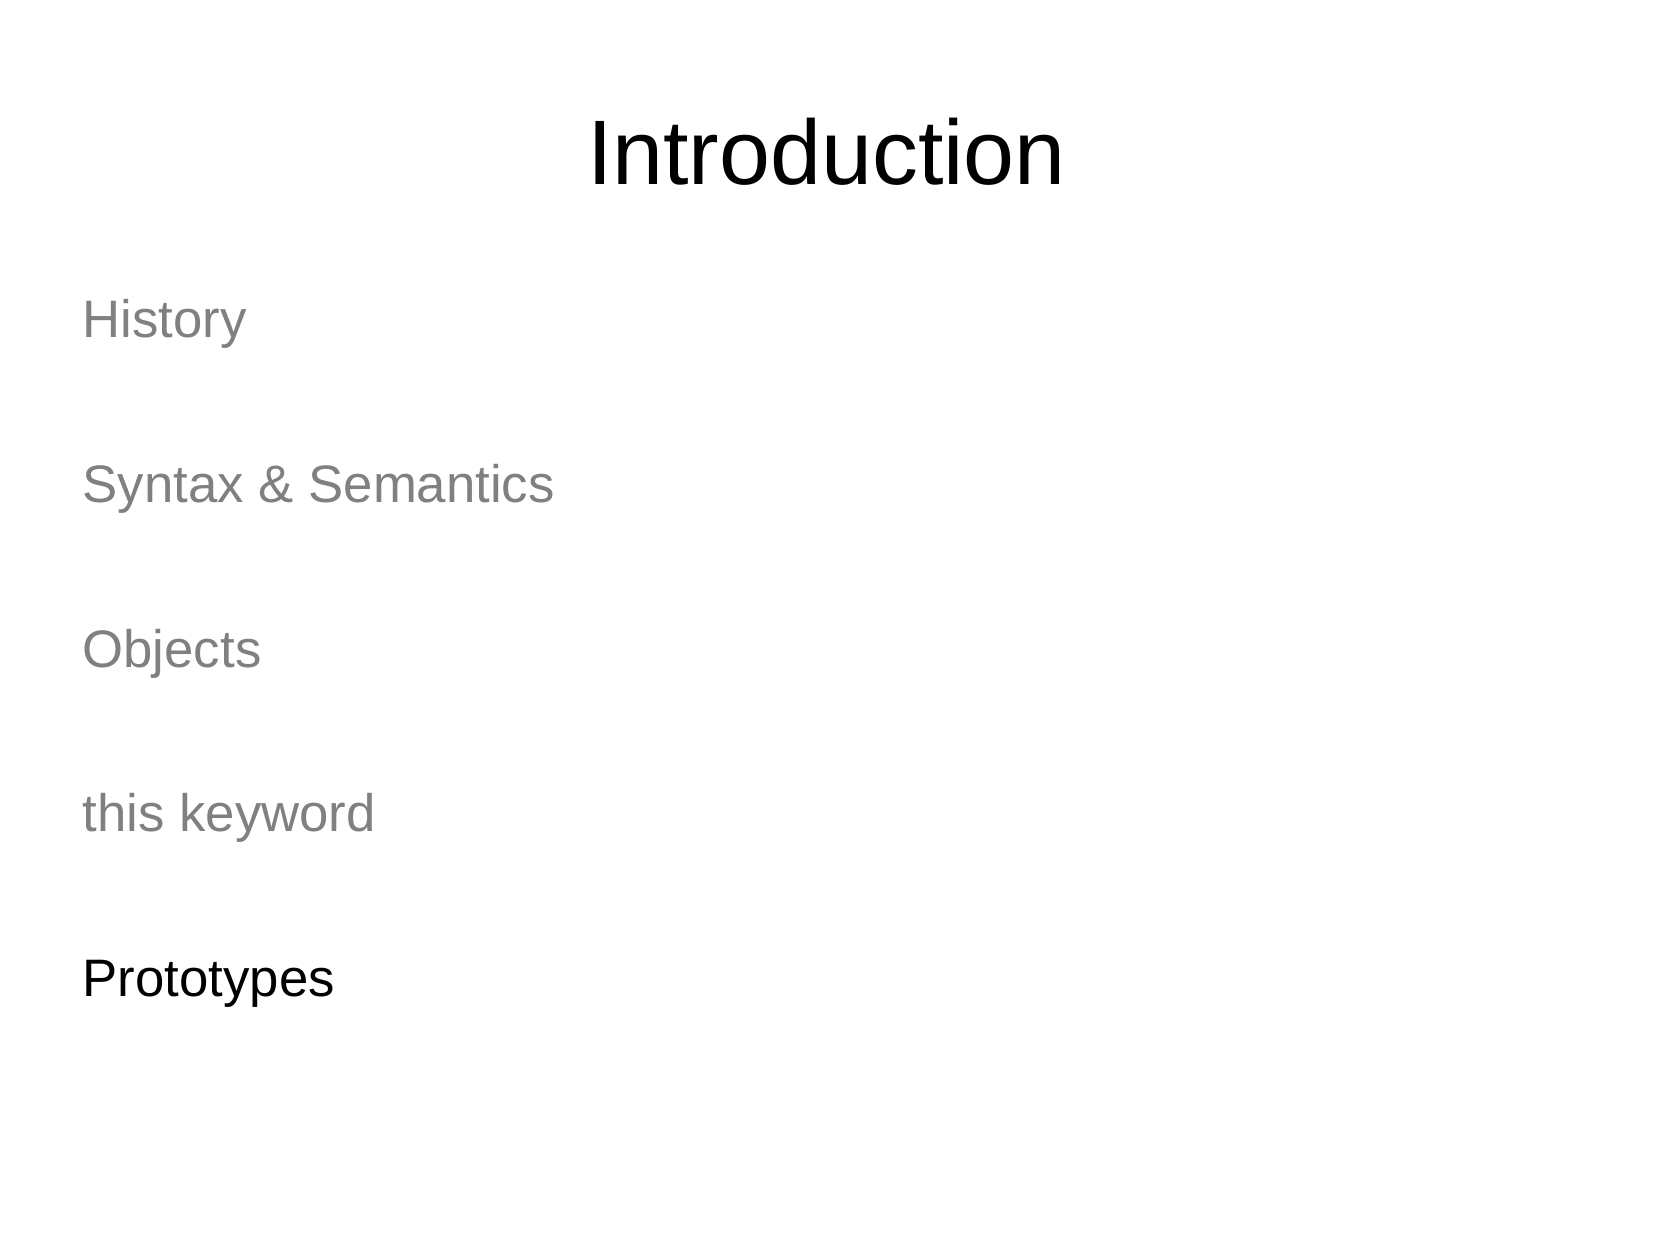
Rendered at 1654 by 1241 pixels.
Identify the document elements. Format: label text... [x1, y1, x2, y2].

list History Syntax & Semantics Objects this keyword Prototypes [82, 290, 1571, 1010]
title Introduction [82, 49, 1571, 257]
